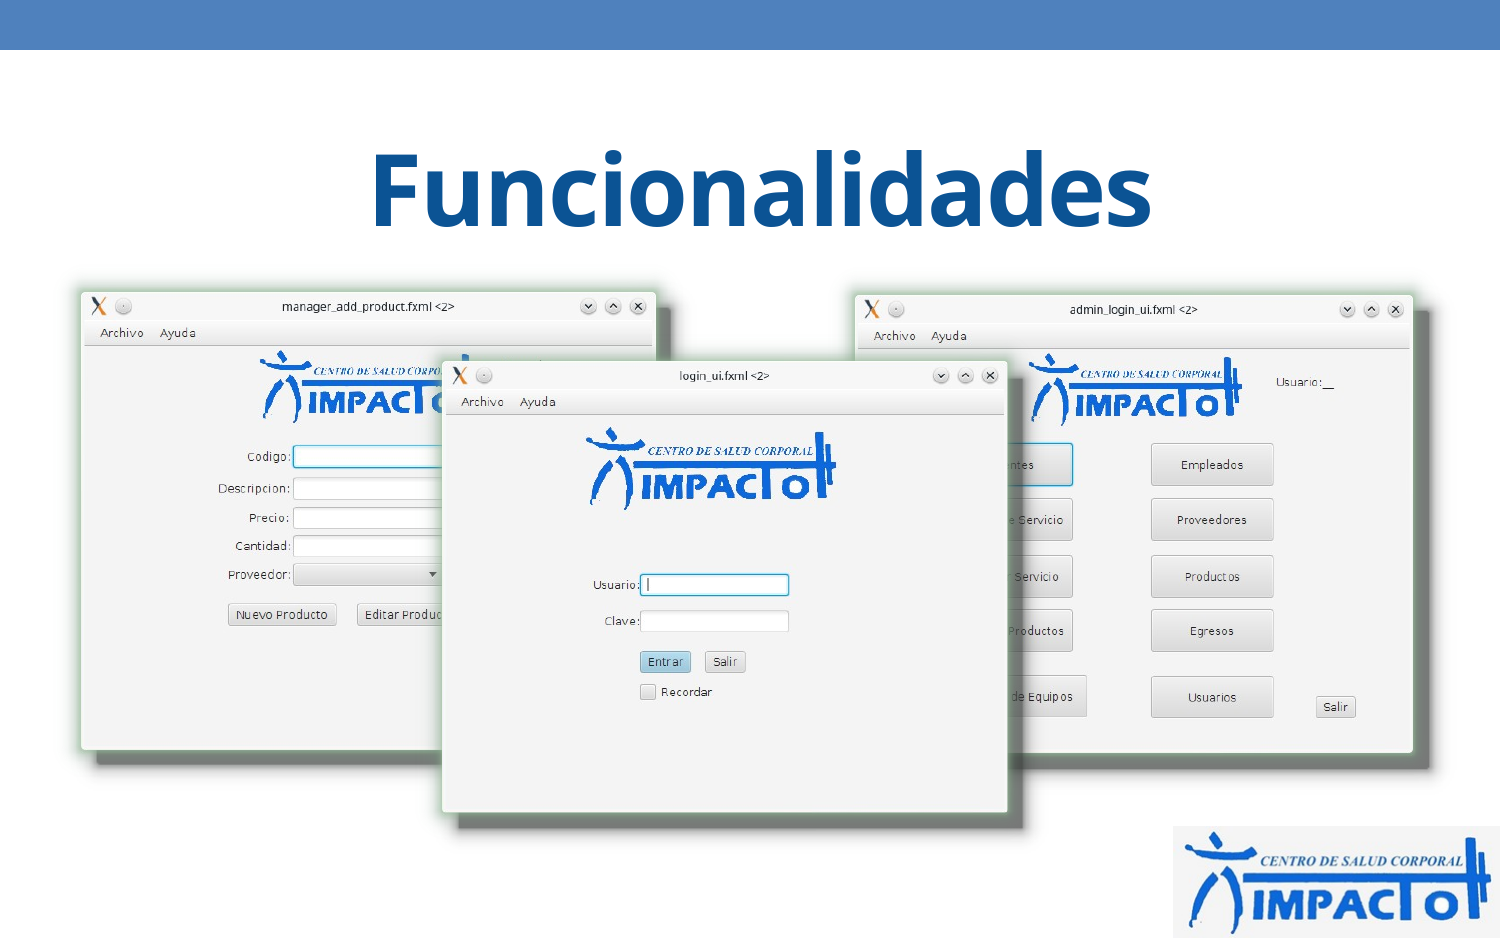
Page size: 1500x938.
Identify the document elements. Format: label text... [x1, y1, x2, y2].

picture [1173, 826, 1500, 938]
picture [45, 256, 1447, 847]
text_box Funcionalidades [86, 118, 1436, 254]
